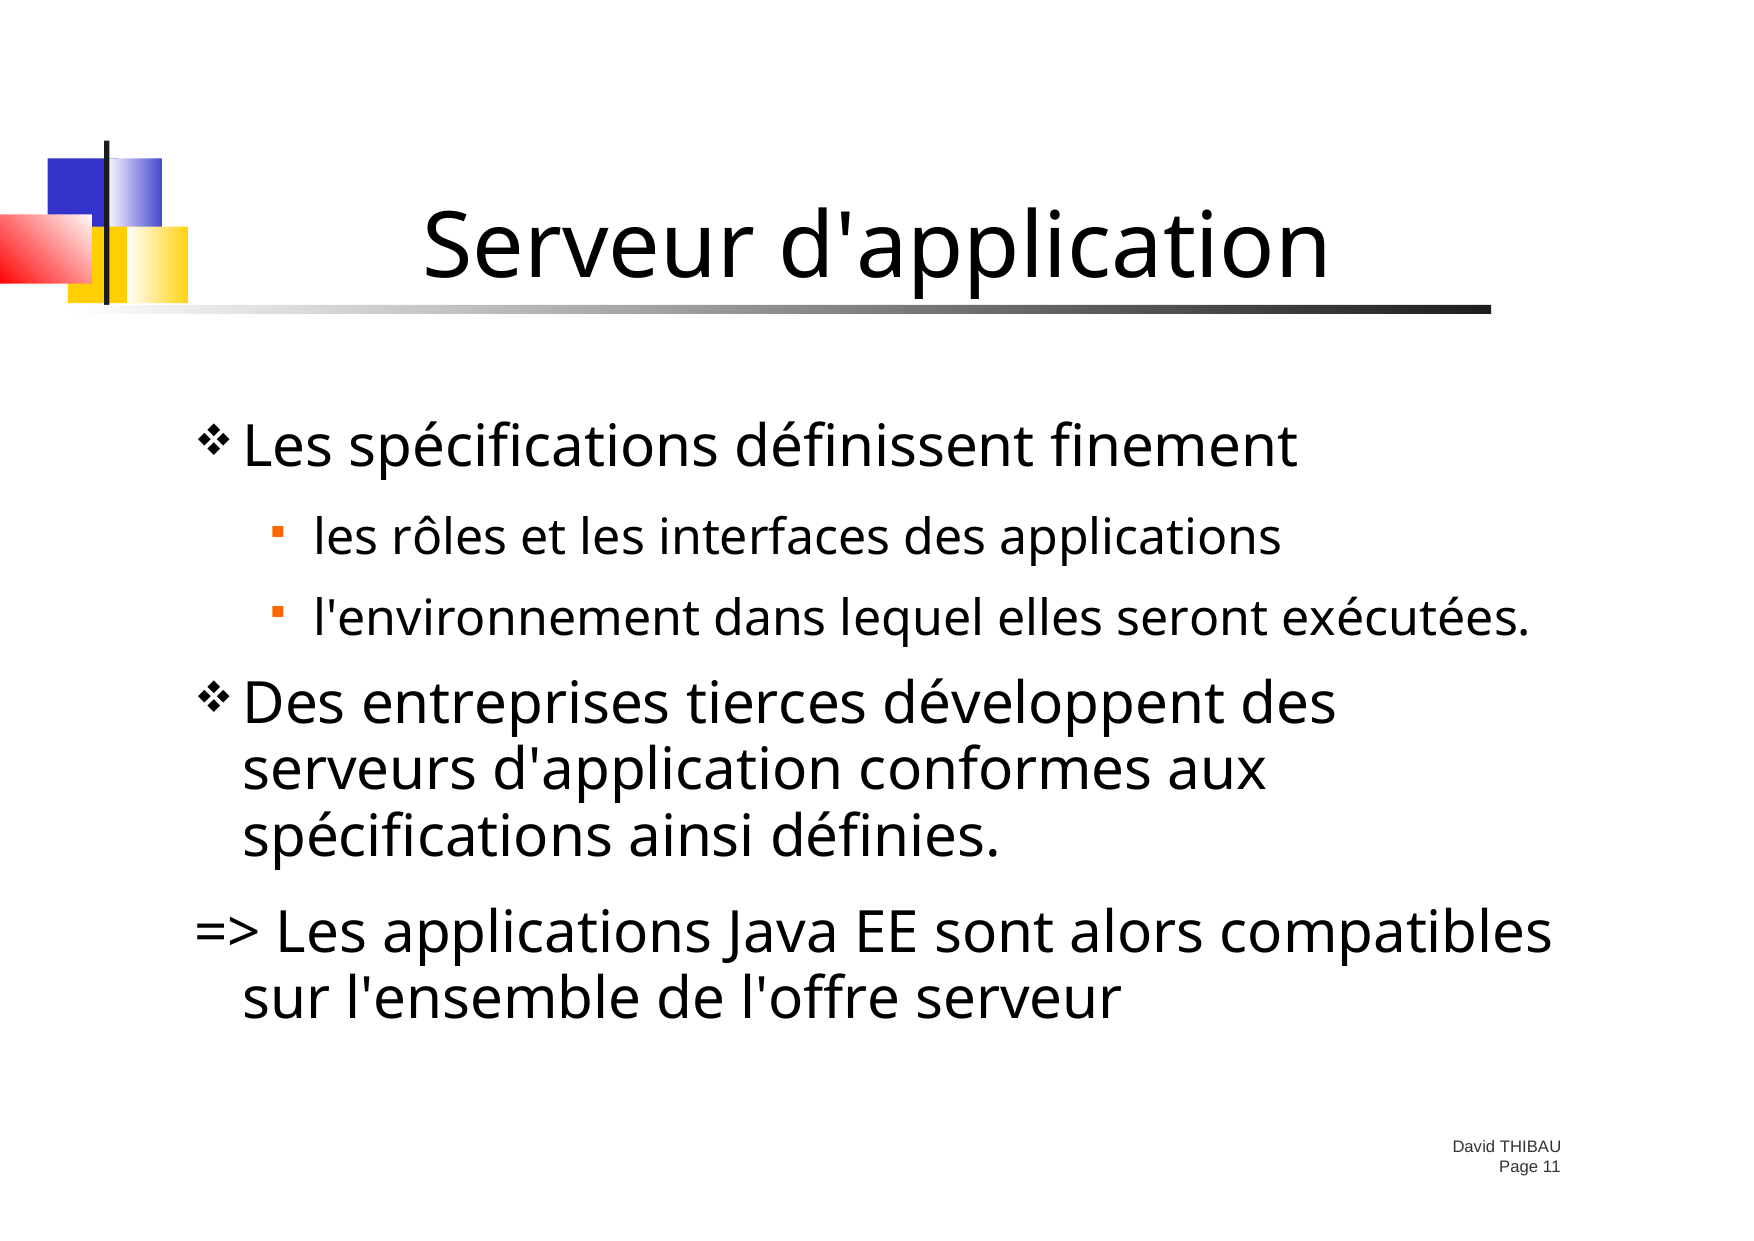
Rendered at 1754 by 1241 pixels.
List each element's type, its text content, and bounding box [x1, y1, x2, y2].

title Serveur d'application [179, 152, 1577, 341]
list Les spécifications définissent finement les rôles et les interfaces des applications l'environnement dans lequel elles seront exécutées. Des entreprises tierces développent des serveurs d'application conformes aux spécifications ainsi définies. => Les applications Java EE sont alors compatibles sur l'ensemble de l'offre serveur [177, 413, 1575, 1176]
